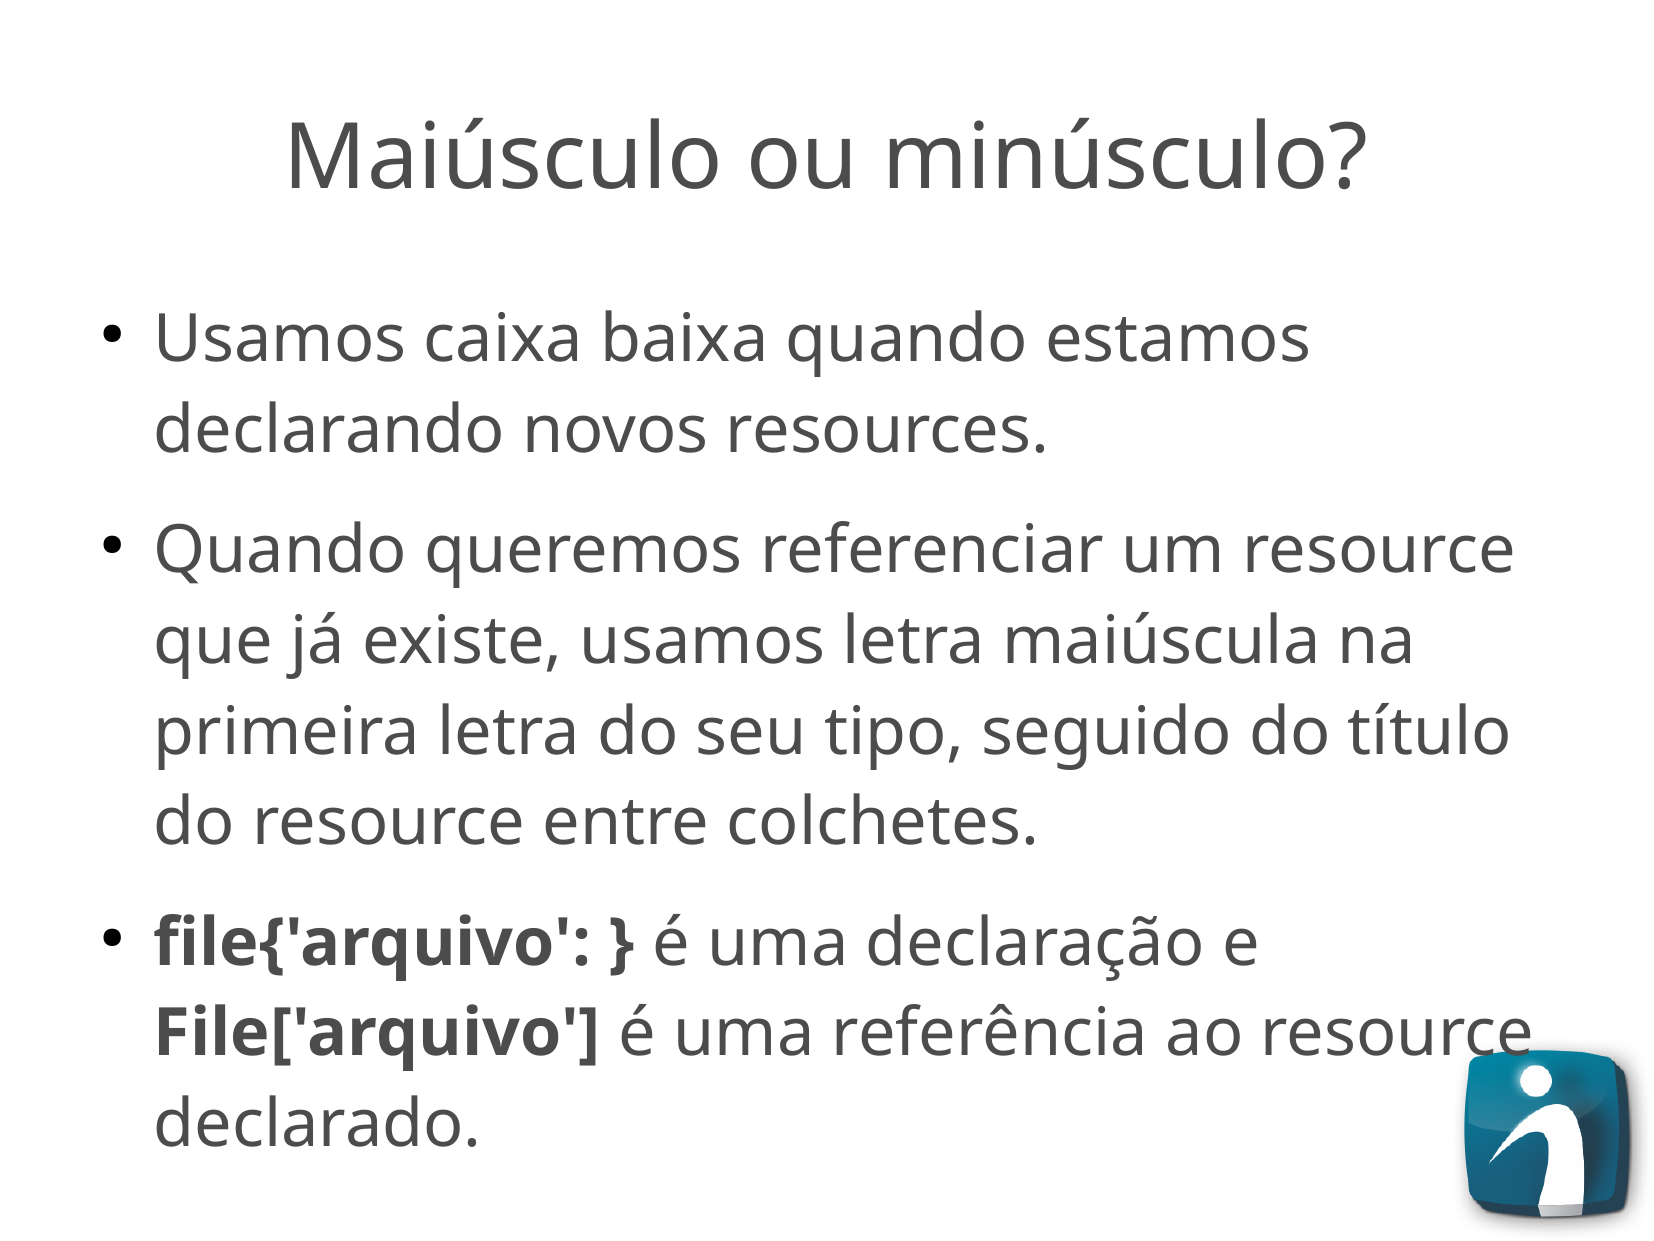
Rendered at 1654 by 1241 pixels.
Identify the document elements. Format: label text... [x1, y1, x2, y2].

list Usamos caixa baixa quando estamos declarando novos resources. Quando queremos referenciar um resource que já existe, usamos letra maiúscula na primeira letra do seu tipo, seguido do título do resource entre colchetes. file{'arquivo': } é uma declaração e File['arquivo'] é uma referência ao resource declarado. [82, 290, 1571, 1237]
title Maiúsculo ou minúsculo? [82, 49, 1571, 257]
picture [1447, 1035, 1654, 1241]
